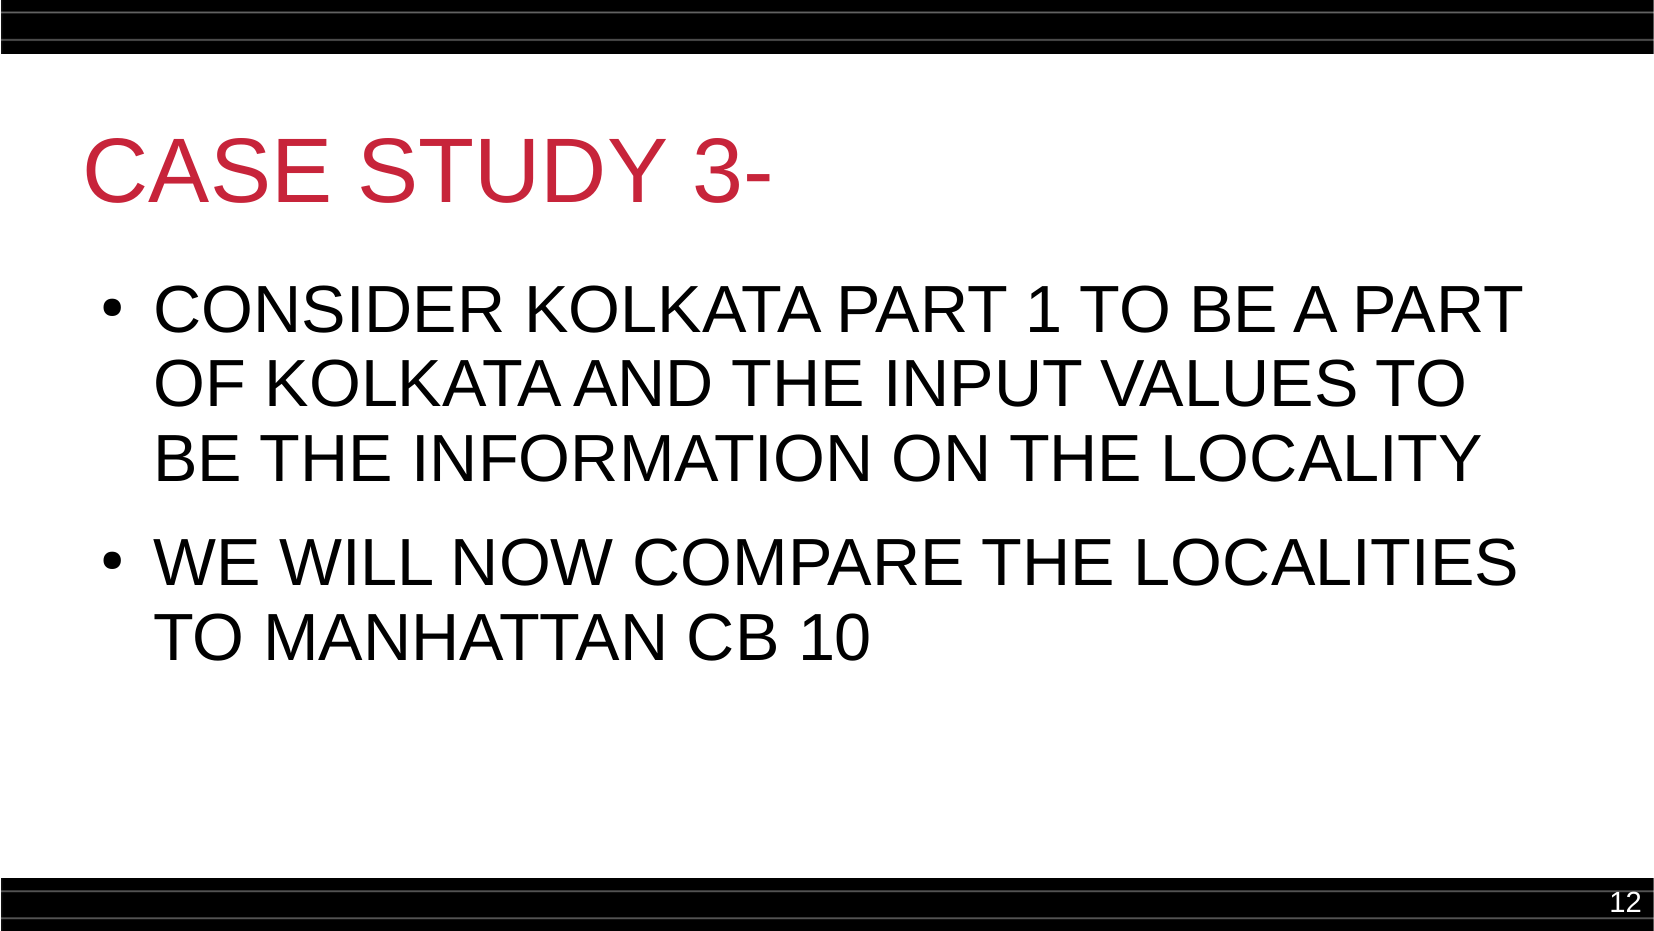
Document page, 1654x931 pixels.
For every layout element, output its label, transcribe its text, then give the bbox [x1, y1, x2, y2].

list CONSIDER KOLKATA PART 1 TO BE A PART OF KOLKATA AND THE INPUT VALUES TO BE THE INFORMATION ON THE LOCALITY WE WILL NOW COMPARE THE LOCALITIES TO MANHATTAN CB 10 [82, 271, 1571, 758]
picture [1, 0, 1654, 54]
title CASE STUDY 3- [82, 92, 1571, 249]
picture [1, 878, 1654, 931]
